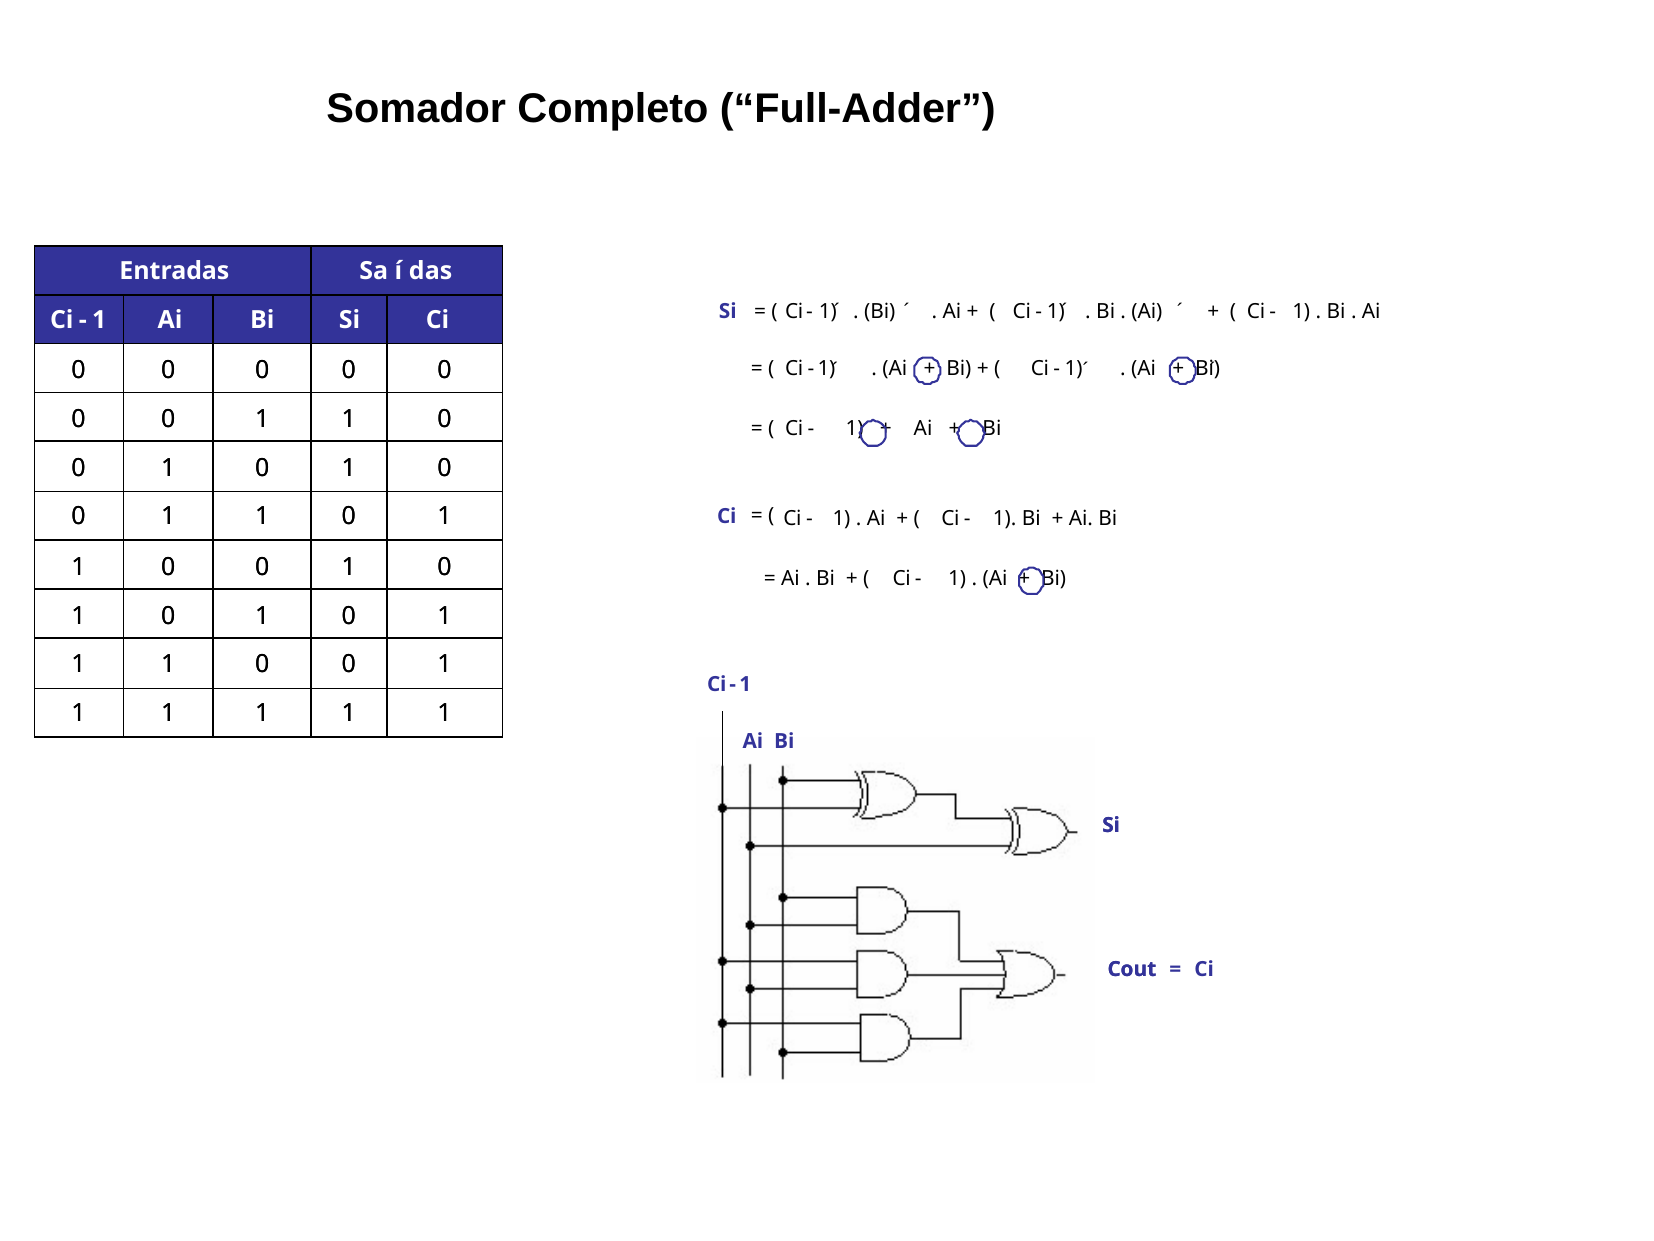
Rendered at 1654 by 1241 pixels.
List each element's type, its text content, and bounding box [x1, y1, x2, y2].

text_box = ( [750, 501, 775, 527]
text_box . (Ai + Bi) + ( [871, 354, 1001, 380]
text_box 1 [71, 647, 86, 678]
text_box 1 [71, 696, 86, 727]
text_box 1 [161, 451, 176, 482]
text_box ´ [1061, 297, 1069, 323]
text_box 0 [341, 647, 357, 678]
text_box - [1035, 297, 1043, 323]
text_box = ( [750, 415, 775, 441]
text_box 0 [437, 451, 452, 482]
text_box Si [1102, 812, 1121, 838]
text_box 1 [255, 599, 270, 630]
text_box ´ [1209, 356, 1217, 382]
text_box - [963, 504, 971, 530]
text_box [388, 296, 502, 343]
text_box 0 [255, 353, 270, 384]
text_box ´ [832, 356, 840, 382]
text_box Ci [1246, 297, 1266, 323]
text_box . (Ai + Bi) + ( [916, 359, 939, 380]
text_box 1 [255, 696, 270, 727]
text_box 1 [255, 402, 270, 433]
text_box Ci [785, 415, 804, 441]
text_box + ( [1207, 297, 1237, 323]
text_box Si [719, 297, 743, 323]
text_box 0 [255, 647, 270, 678]
text_box [124, 296, 212, 343]
text_box Cout [1107, 955, 1157, 981]
text_box Sa [359, 254, 389, 285]
text_box - [1053, 354, 1061, 380]
text_box 1 [437, 599, 452, 630]
text_box 0 [341, 599, 357, 630]
text_box - [807, 354, 815, 380]
text_box 0 [437, 402, 452, 433]
text_box Ci [707, 670, 727, 696]
text_box ´ [1176, 297, 1185, 323]
text_box 1 [161, 696, 176, 727]
text_box 0 [71, 353, 86, 384]
text_box 1 [341, 550, 357, 581]
text_box Ai [157, 303, 183, 334]
text_box 0 [71, 402, 86, 433]
text_box ´ [903, 297, 911, 323]
text_box Ci [1194, 955, 1214, 981]
text_box 0 [161, 353, 176, 384]
text_box 1 [437, 696, 452, 727]
text_box Bi [250, 303, 275, 334]
text_box Ci [892, 564, 911, 590]
text_box ´ [833, 297, 842, 323]
text_box 0 [71, 451, 86, 482]
text_box . (Ai + Bi) [1171, 359, 1194, 380]
text_box - [914, 564, 922, 590]
text_box 0 [341, 353, 357, 384]
text_box = [1169, 955, 1187, 981]
picture [696, 737, 1095, 1083]
text_box 1 [341, 402, 357, 433]
text_box 1 [341, 451, 357, 482]
text_box 0 [71, 499, 86, 530]
text_box = ( [750, 354, 775, 380]
text_box = Ai . Bi + ( [763, 564, 870, 590]
text_box 1) + Ai + Bi [862, 422, 884, 441]
text_box 0 [437, 550, 452, 581]
text_box das [408, 254, 453, 285]
text_box Ci [717, 503, 737, 529]
text_box [35, 296, 123, 343]
text_box 1 [739, 670, 752, 696]
text_box 1) [818, 297, 833, 323]
text_box 1) . (Ai + Bi) [948, 564, 1067, 590]
text_box Entradas [119, 254, 230, 285]
text_box Ci [1012, 297, 1032, 323]
text_box 0 [161, 599, 176, 630]
text_box 1 [341, 696, 357, 727]
text_box ´ [1082, 356, 1090, 382]
text_box 1) [1046, 297, 1061, 323]
text_box 1) [817, 354, 836, 380]
text_box Ci [785, 354, 804, 380]
text_box - [806, 297, 813, 323]
text_box - [79, 303, 88, 334]
text_box 0 [437, 353, 452, 384]
text_box 0 [161, 550, 176, 581]
text_box [312, 296, 386, 343]
text_box 0 [341, 499, 357, 530]
text_box 1 [437, 647, 452, 678]
text_box Si [719, 309, 725, 316]
text_box Ci [783, 504, 802, 530]
text_box 1) + Ai + Bi [959, 422, 983, 441]
text_box 1) . Ai + ( [832, 504, 921, 530]
text_box 0 [255, 451, 270, 482]
text_box = ( [754, 297, 778, 323]
text_box 0 [161, 402, 176, 433]
text_box 0 [255, 550, 270, 581]
text_box Ai [163, 313, 168, 321]
text_box [312, 247, 502, 294]
text_box . (Bi) [853, 297, 896, 323]
text_box - [729, 670, 737, 696]
text_box 1 [92, 303, 107, 334]
text_box Si [338, 303, 361, 334]
text_box Ci [941, 504, 960, 530]
text_box Ai Bi [742, 727, 795, 753]
text_box . Bi . (Ai) [1085, 297, 1163, 323]
text_box Ci [425, 303, 450, 334]
text_box Ci [50, 303, 74, 334]
text_box 1) . (Ai + Bi) [1021, 569, 1042, 590]
text_box 1 [161, 499, 176, 530]
text_box 1) [1064, 354, 1083, 380]
text_box [35, 247, 310, 294]
text_box Ci [1030, 354, 1050, 380]
text_box . (Ai + Bi) [1120, 354, 1221, 380]
text_box Somador Completo (“Full-Adder”) [276, 73, 1023, 139]
text_box 1 [71, 550, 86, 581]
text_box í [394, 254, 403, 285]
text_box 1 [255, 499, 270, 530]
text_box Ci [785, 297, 804, 323]
text_box 1 [437, 499, 452, 530]
text_box 1 [71, 599, 86, 630]
text_box [214, 296, 310, 343]
text_box - [806, 504, 813, 530]
text_box 1) + Ai + Bi [845, 415, 1002, 441]
text_box 1). Bi + Ai. Bi [992, 504, 1118, 530]
text_box - [1269, 297, 1277, 323]
text_box 1 [161, 647, 176, 678]
text_box - [807, 415, 815, 441]
text_box 1) . Bi . Ai [1292, 297, 1381, 323]
text_box . Ai + ( [931, 297, 996, 323]
